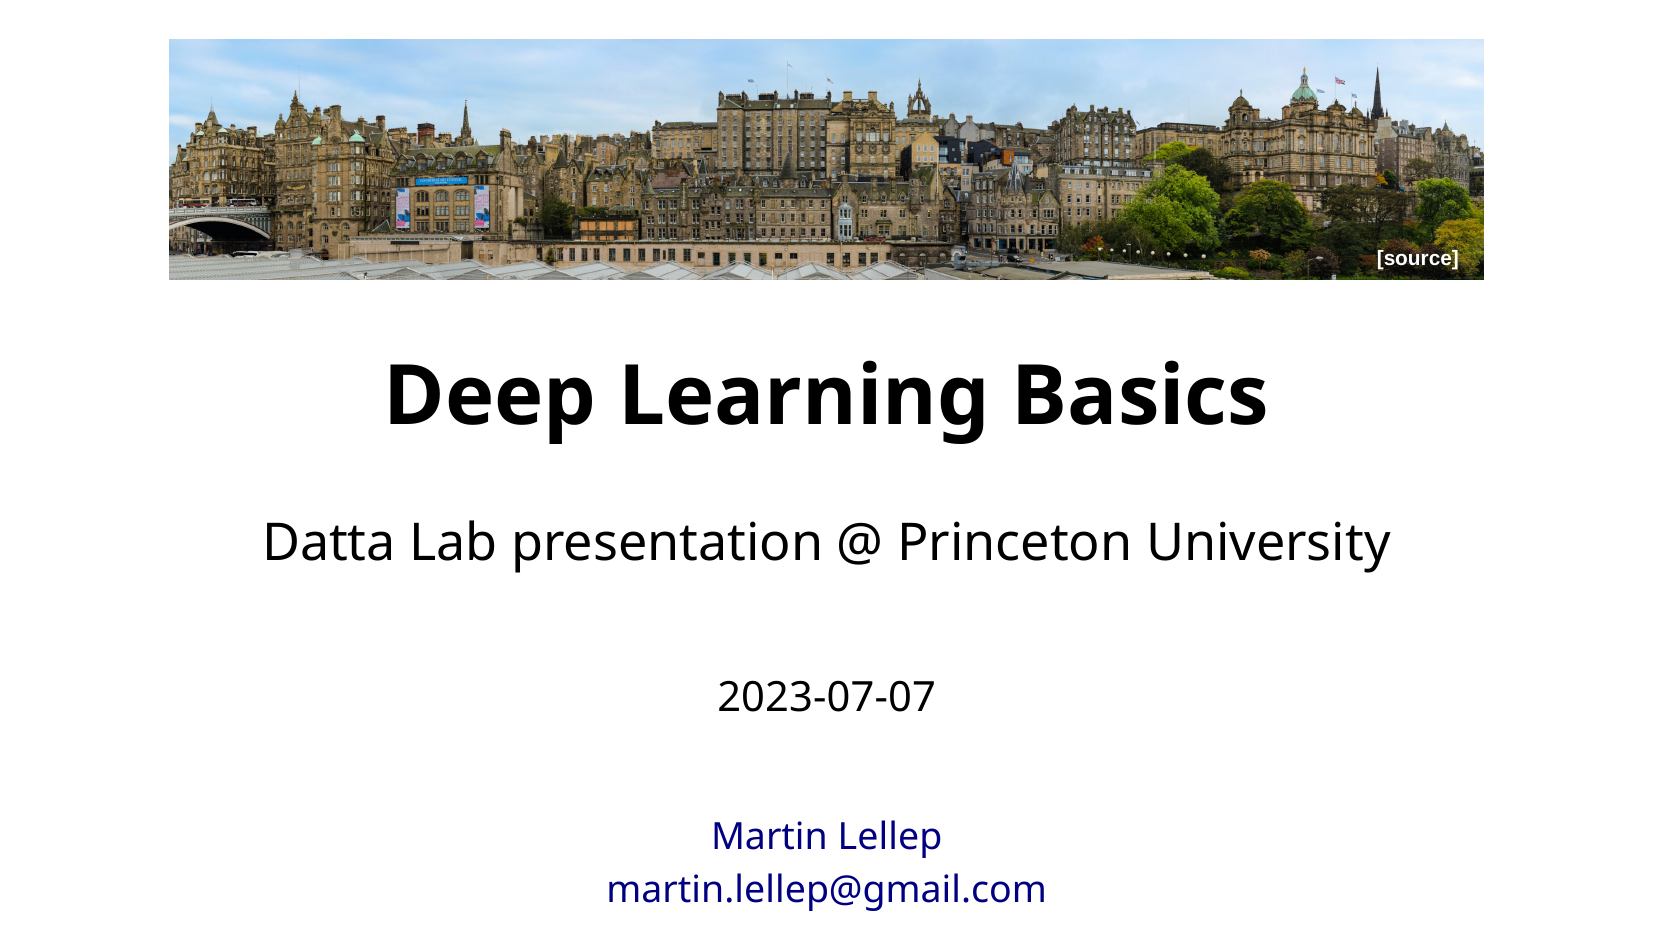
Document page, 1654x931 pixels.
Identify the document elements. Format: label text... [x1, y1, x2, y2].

title Deep Learning Basics [82, 314, 1571, 470]
text_box martin.lellep@gmail.com [421, 862, 1232, 915]
subtitle Datta Lab presentation @ Princeton University 2023-07-07 [82, 470, 1571, 911]
picture [169, 39, 1484, 280]
text_box Martin Lellep [421, 801, 1232, 862]
text_box [source] [1362, 239, 1531, 303]
